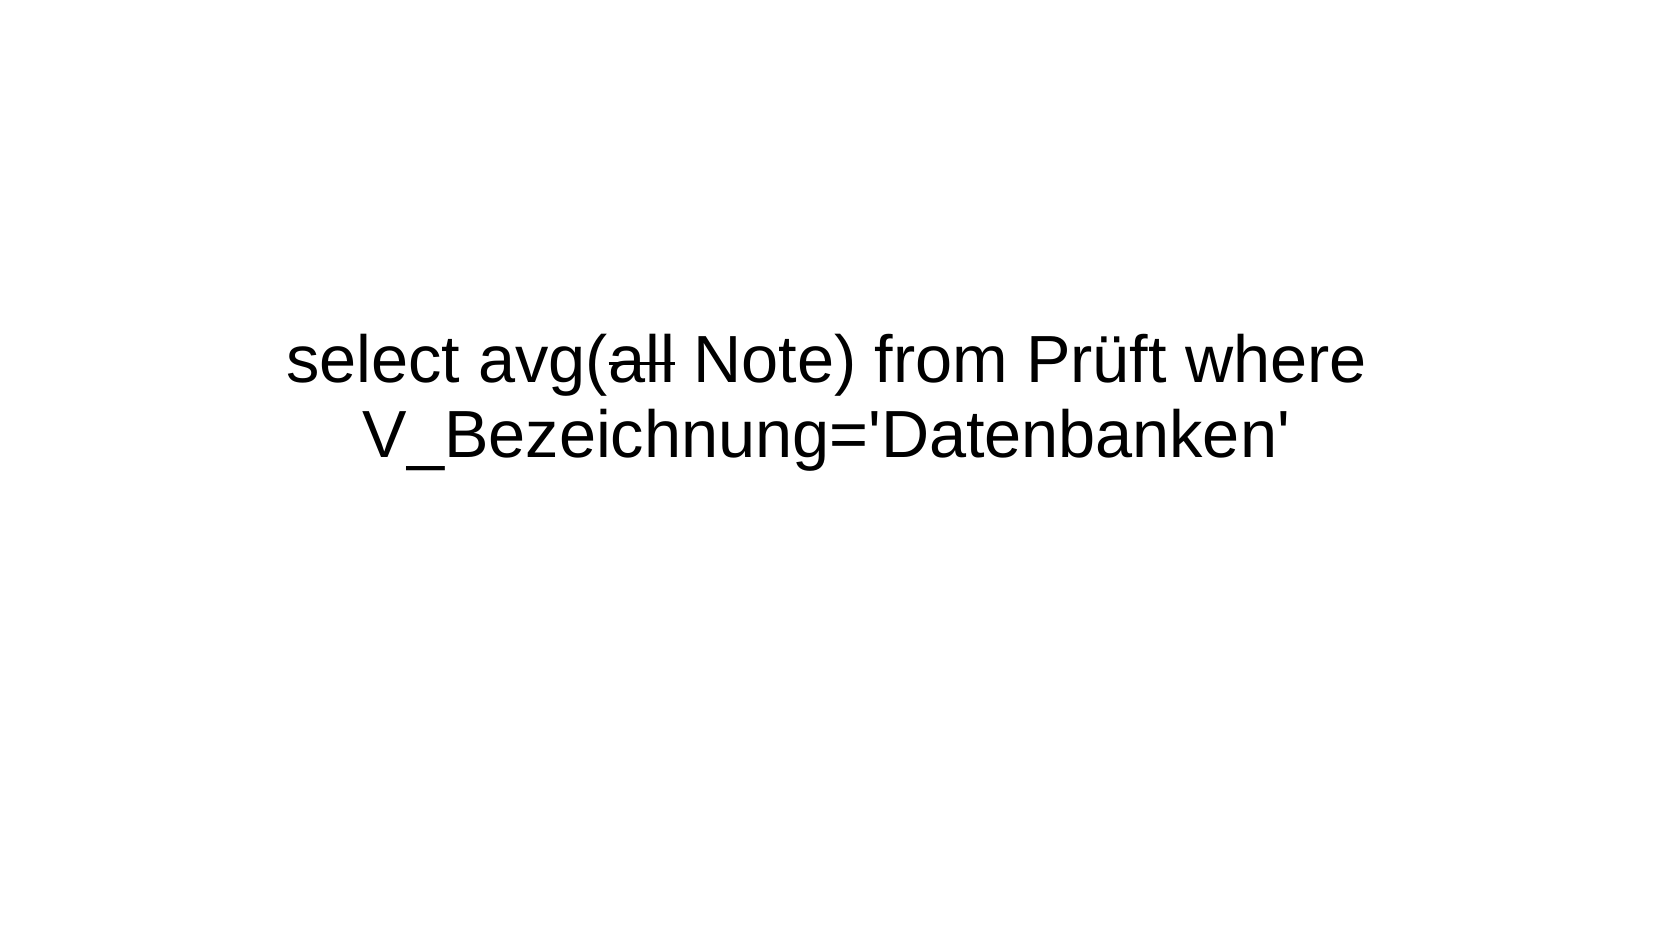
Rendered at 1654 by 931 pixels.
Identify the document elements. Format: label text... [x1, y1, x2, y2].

subtitle select avg(all Note) from Prüft where V_Bezeichnung='Datenbanken' [82, 37, 1571, 757]
